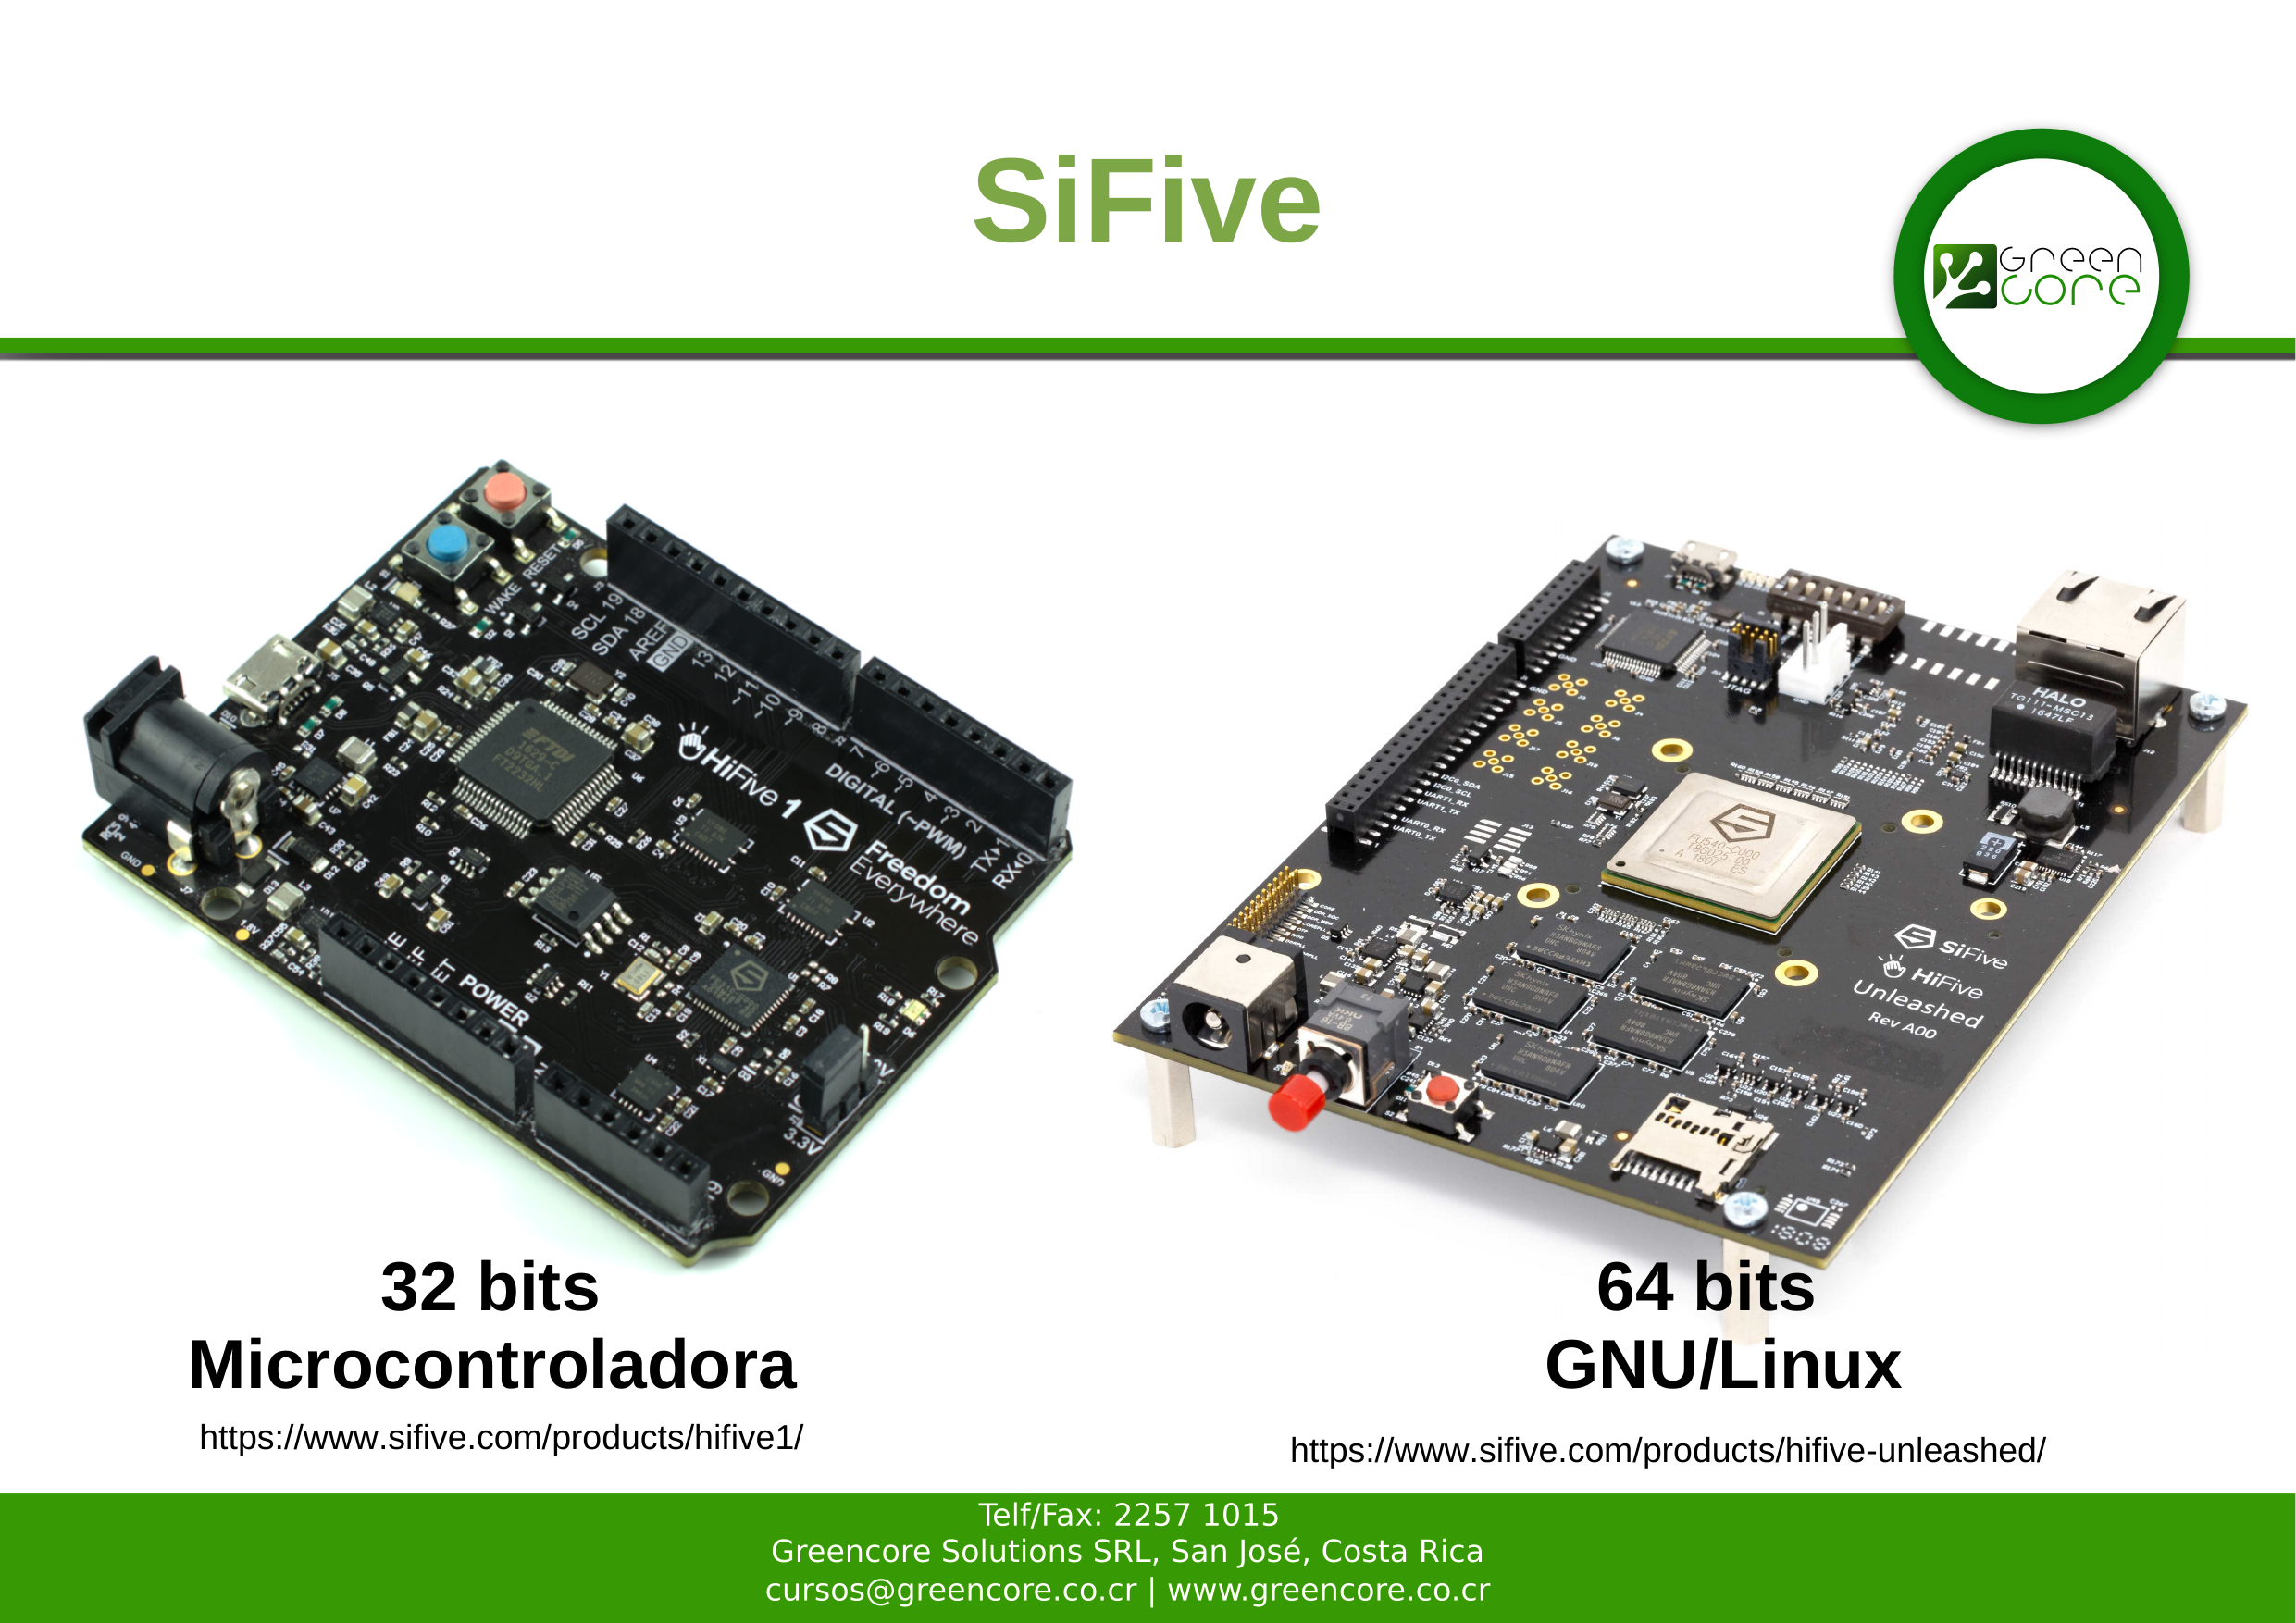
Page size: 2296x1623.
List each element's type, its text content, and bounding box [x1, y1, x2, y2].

text_box https://www.sifive.com/products/hifive-unleashed/ [1276, 1423, 2072, 1516]
title SiFive [115, 64, 2181, 336]
text_box https://www.sifive.com/products/hifive1/ [185, 1411, 819, 1464]
picture [0, 0, 2296, 1623]
text_box 32 bits 64 bits Microcontroladora GNU/Linux [136, 1240, 2214, 1410]
